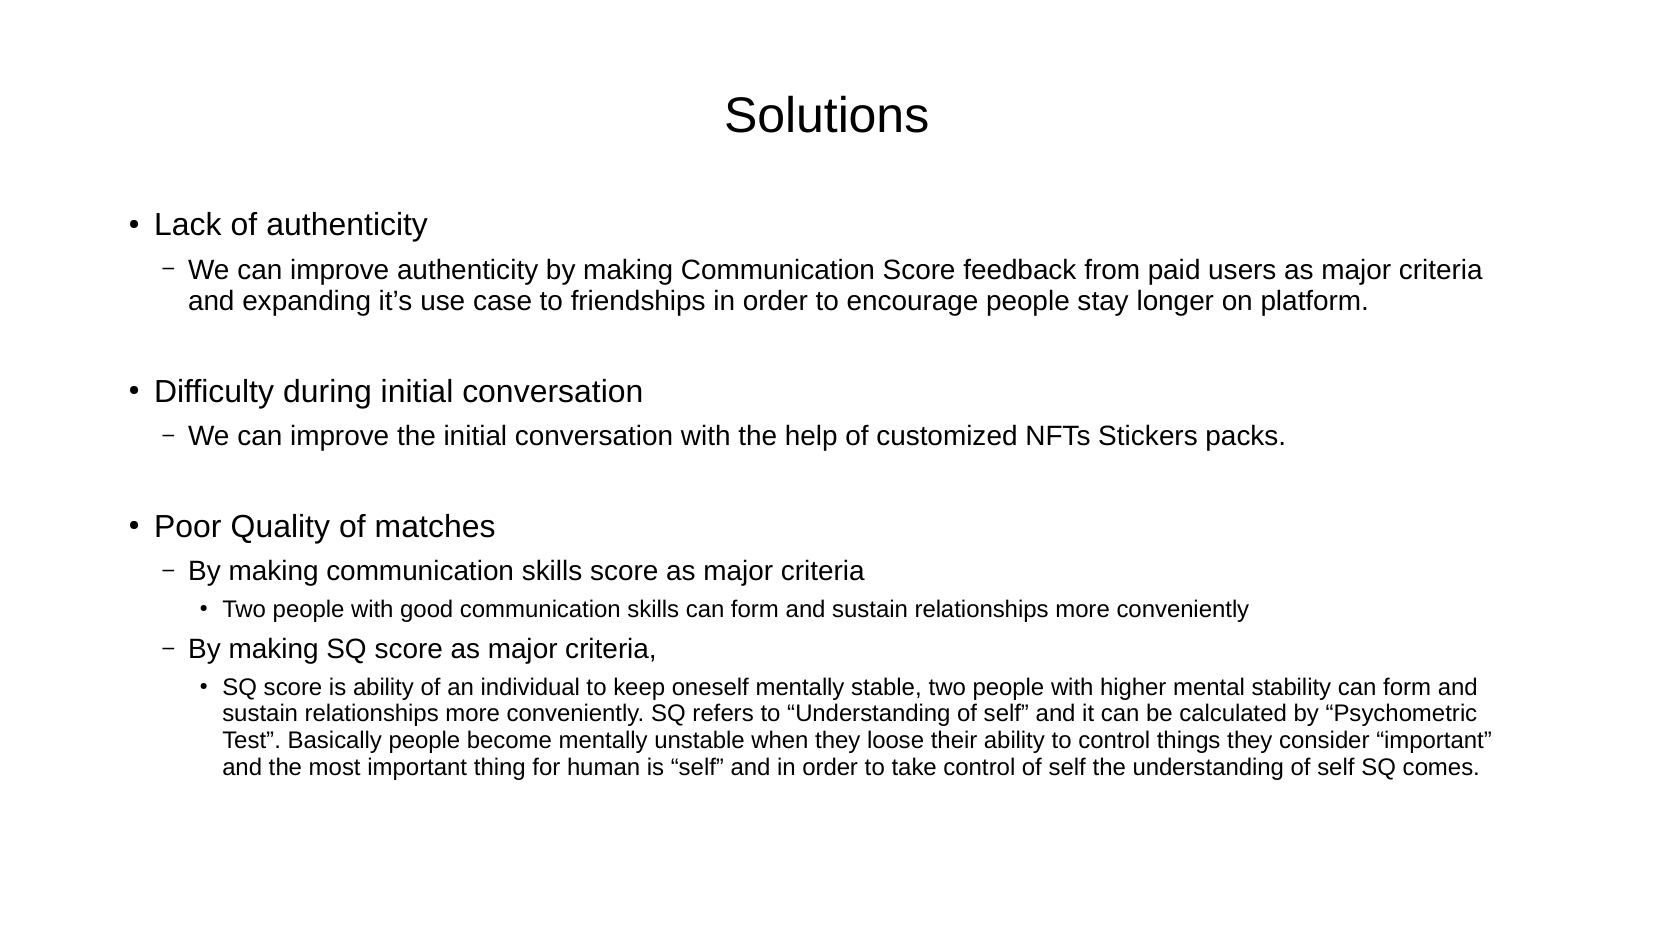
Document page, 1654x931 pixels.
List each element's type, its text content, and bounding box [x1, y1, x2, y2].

title Solutions [82, 37, 1571, 193]
list Lack of authenticity We can improve authenticity by making Communication Score feedback from paid users as major criteria and expanding it’s use case to friendships in order to encourage people stay longer on platform. Difficulty during initial conversation We can improve the initial conversation with the help of customized NFTs Stickers packs. Poor Quality of matches By making communication skills score as major criteria Two people with good communication skills can form and sustain relationships more conveniently By making SQ score as major criteria, SQ score is ability of an individual to keep oneself mentally stable, two people with higher mental stability can form and sustain relationships more conveniently. SQ refers to “Understanding of self” and it can be calculated by “Psychometric Test”. Basically people become mentally unstable when they loose their ability to control things they consider “important” and the most important thing for human is “self” and in order to take control of self the understanding of self SQ comes. [120, 206, 1501, 807]
